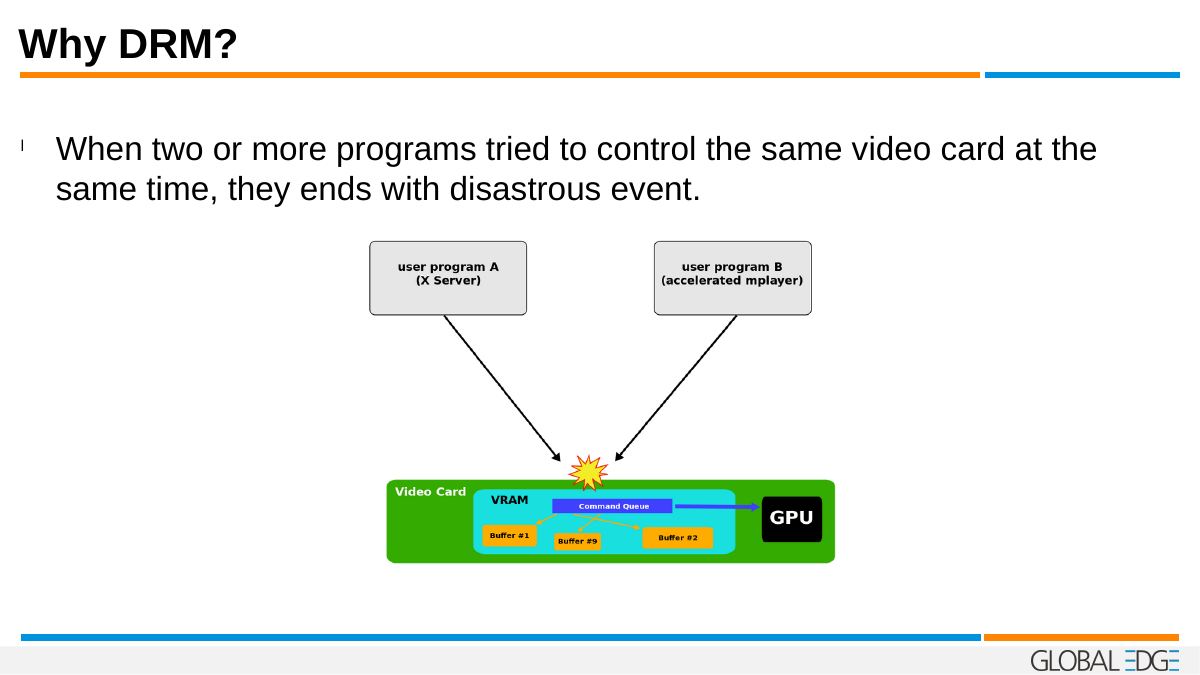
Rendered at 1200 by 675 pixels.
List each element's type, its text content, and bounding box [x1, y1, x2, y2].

picture [1031, 650, 1179, 671]
text_box When two or more programs tried to control the same video card at the same time, they ends with disastrous event. [20, 87, 1169, 345]
picture [366, 236, 839, 567]
text_box Why DRM? [18, 15, 1093, 68]
